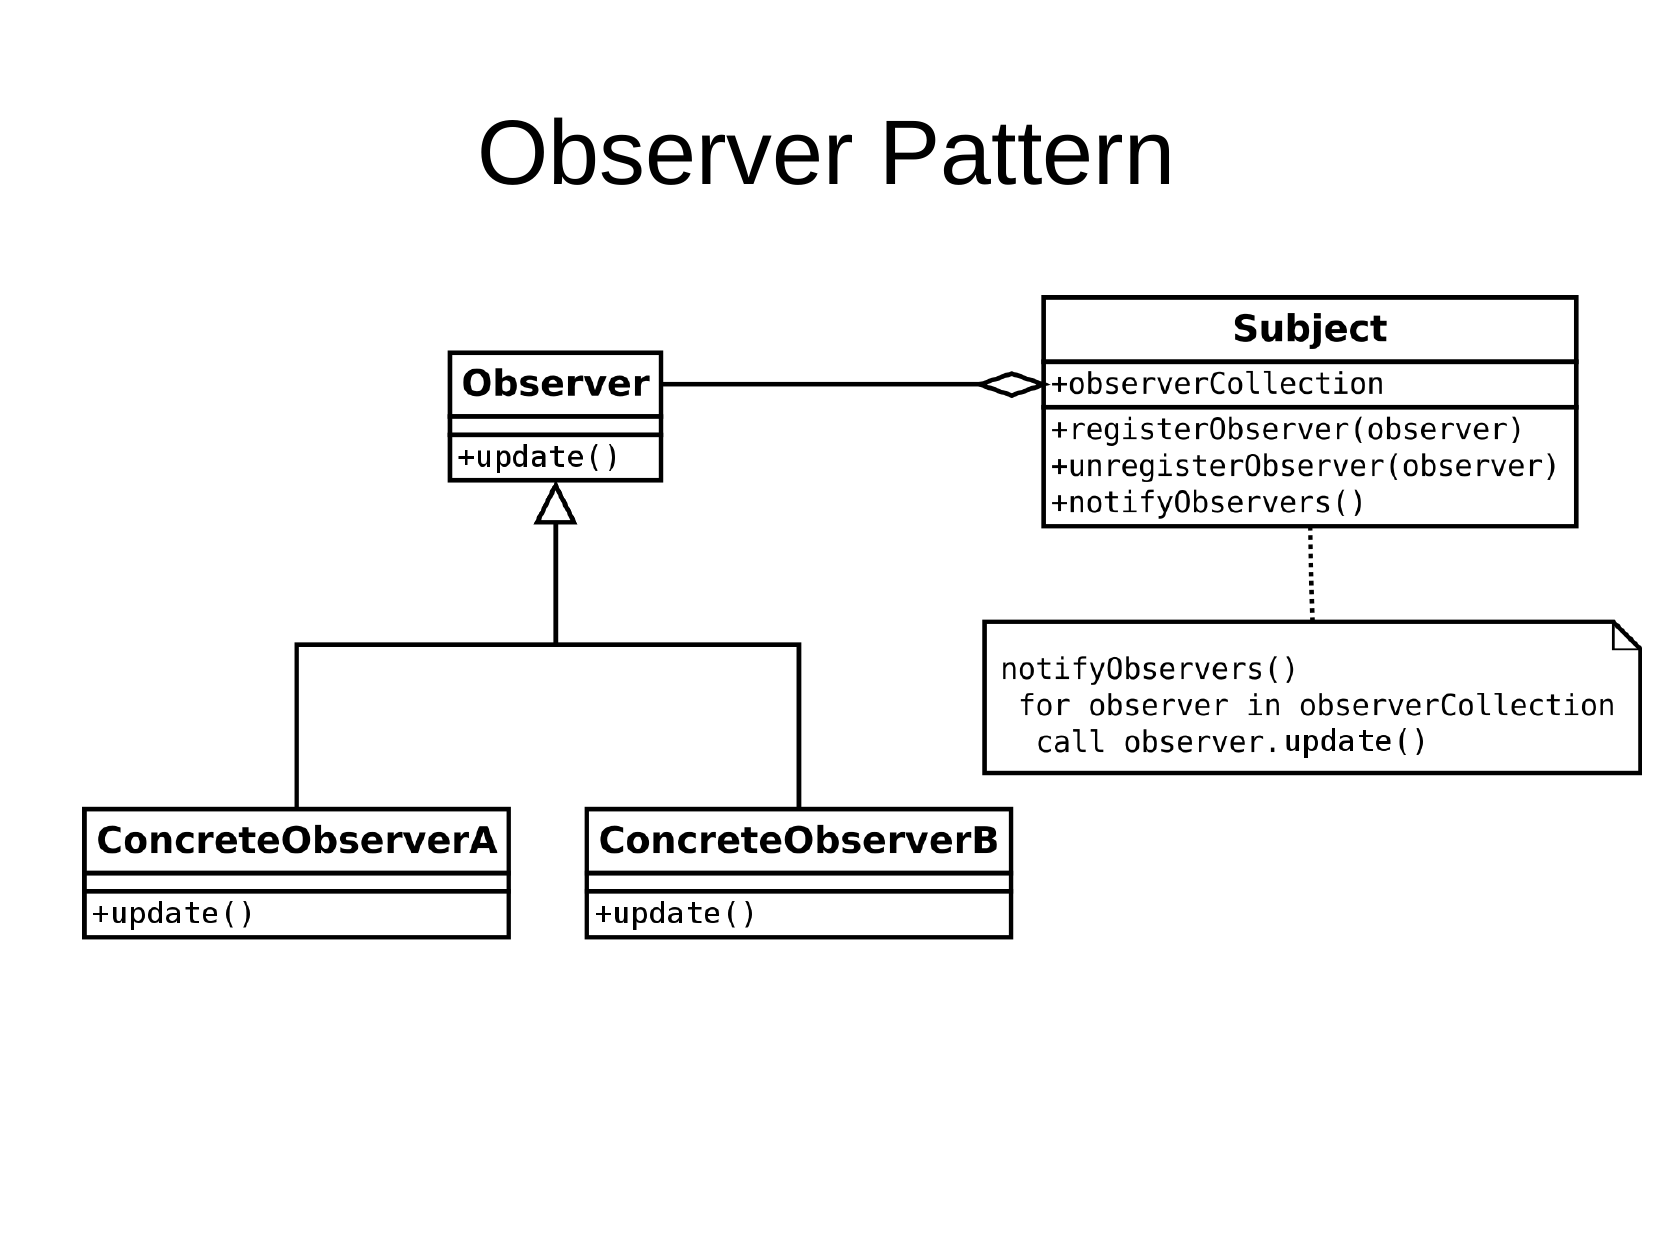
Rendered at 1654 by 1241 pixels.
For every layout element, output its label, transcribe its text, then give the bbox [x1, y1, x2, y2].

picture [82, 295, 1642, 940]
title Observer Pattern [82, 101, 1571, 205]
